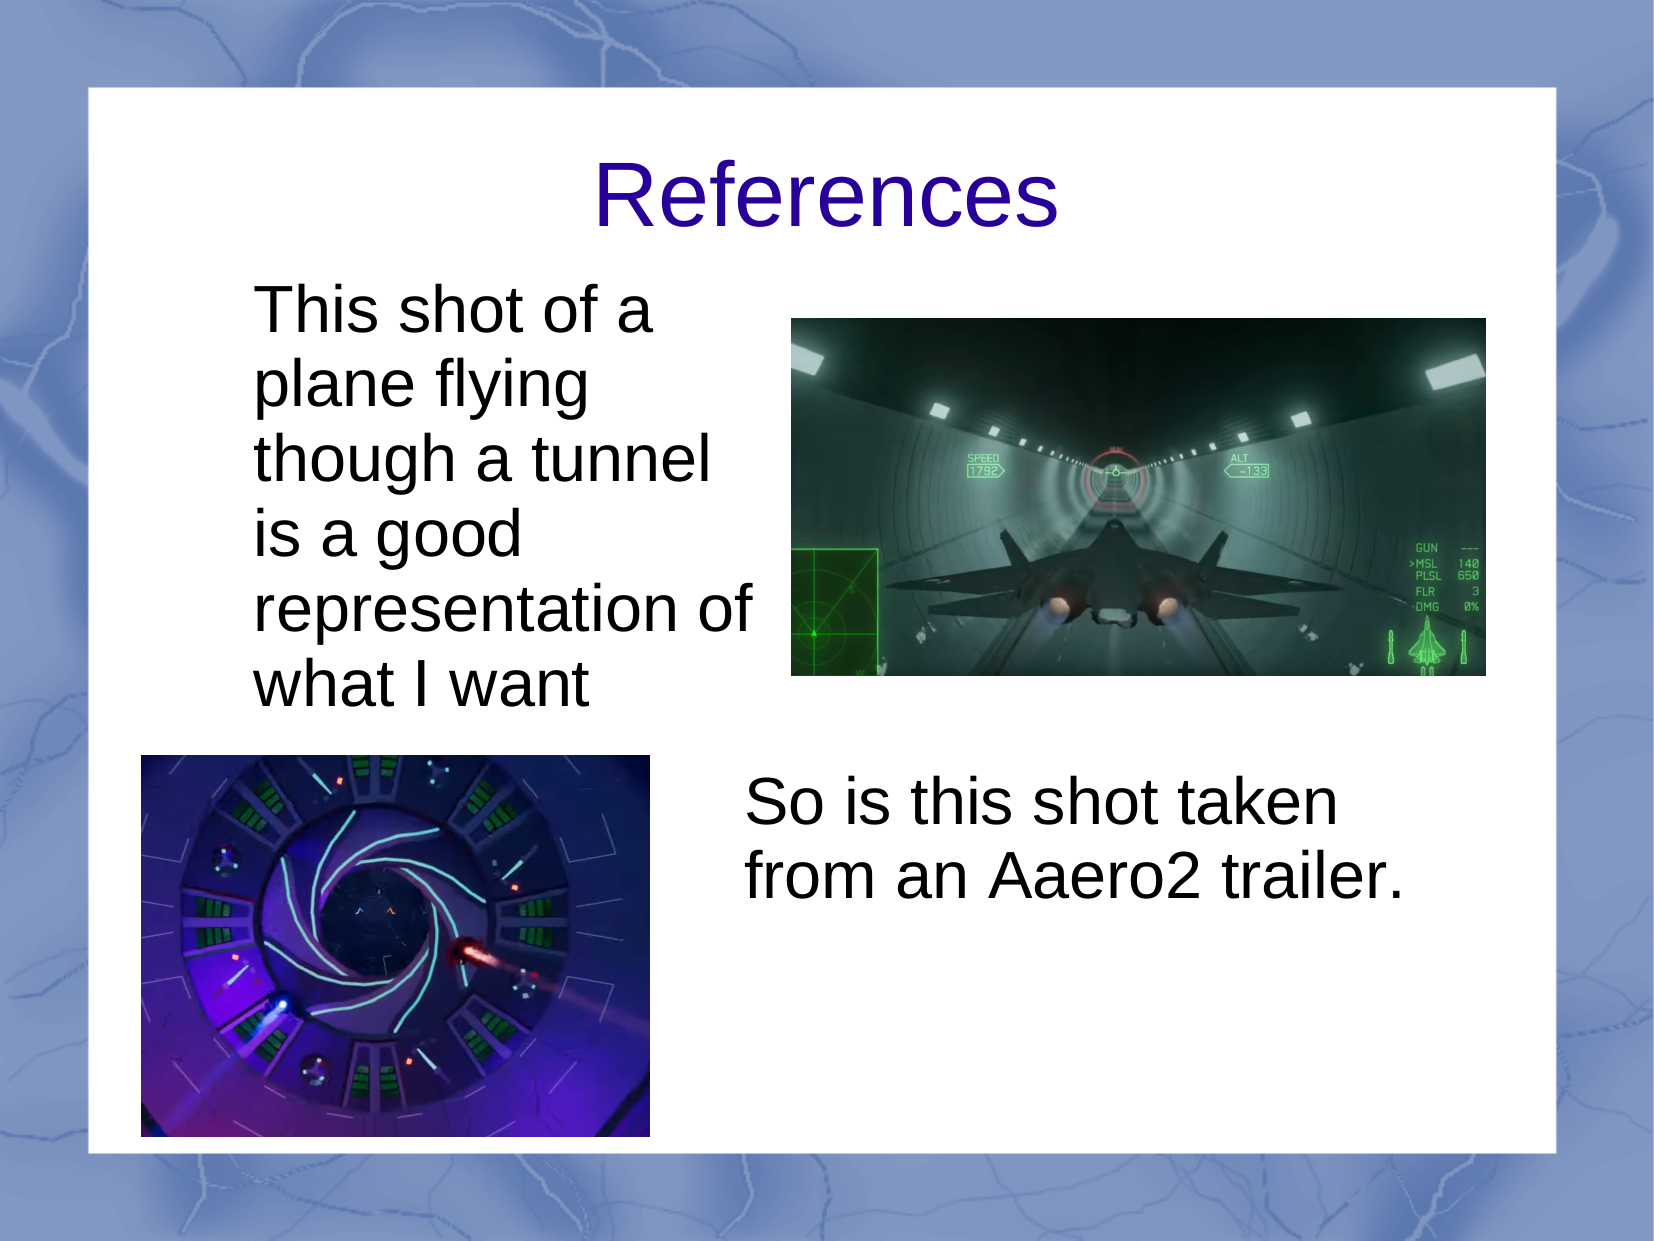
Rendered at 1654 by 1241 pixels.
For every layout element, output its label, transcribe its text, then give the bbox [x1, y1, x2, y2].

title References [118, 90, 1536, 298]
picture [0, 0, 1654, 1241]
list This shot of a plane flying though a tunnel is a good representation of what I want [183, 271, 756, 721]
text_box So is this shot taken from an Aaero2 trailer. [673, 763, 1425, 1063]
